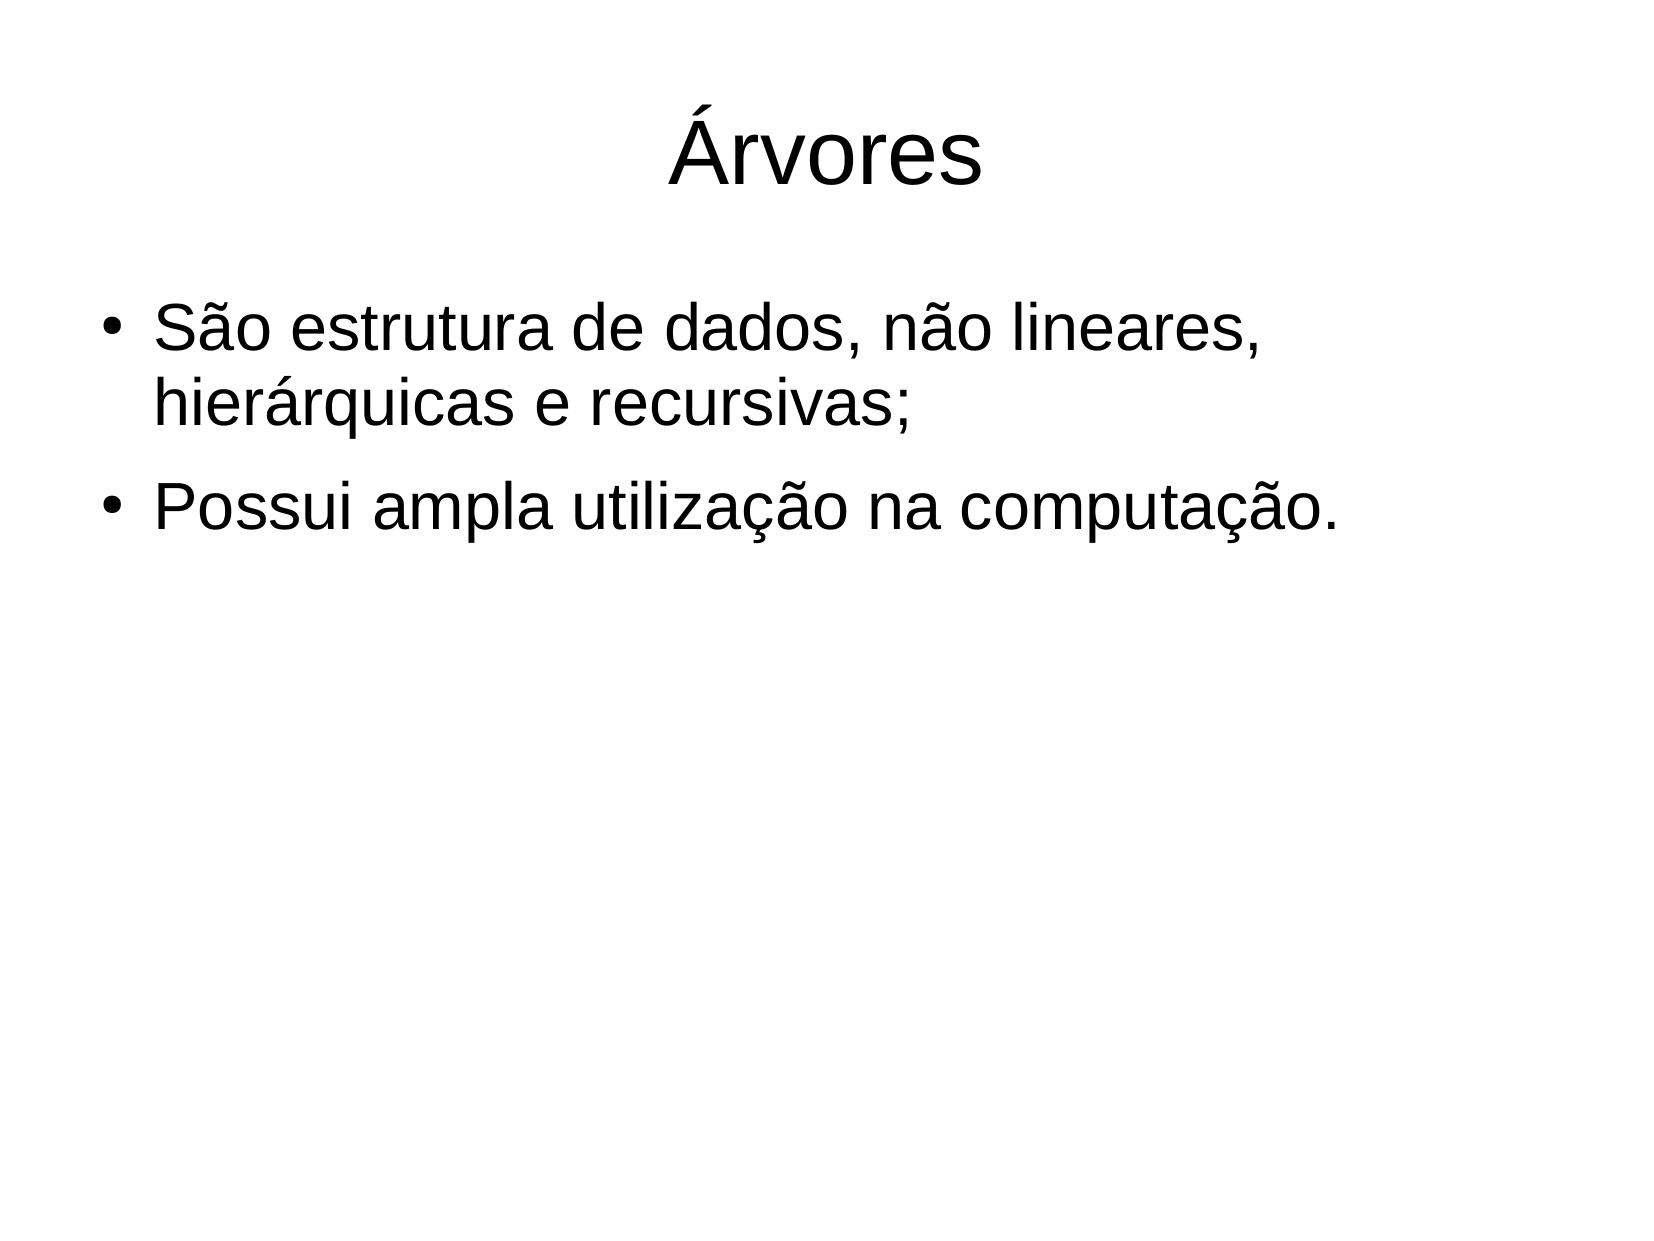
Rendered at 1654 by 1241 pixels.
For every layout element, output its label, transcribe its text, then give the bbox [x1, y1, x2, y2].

title Árvores [82, 49, 1571, 257]
list São estrutura de dados, não lineares, hierárquicas e recursivas; Possui ampla utilização na computação. [82, 290, 1571, 1010]
